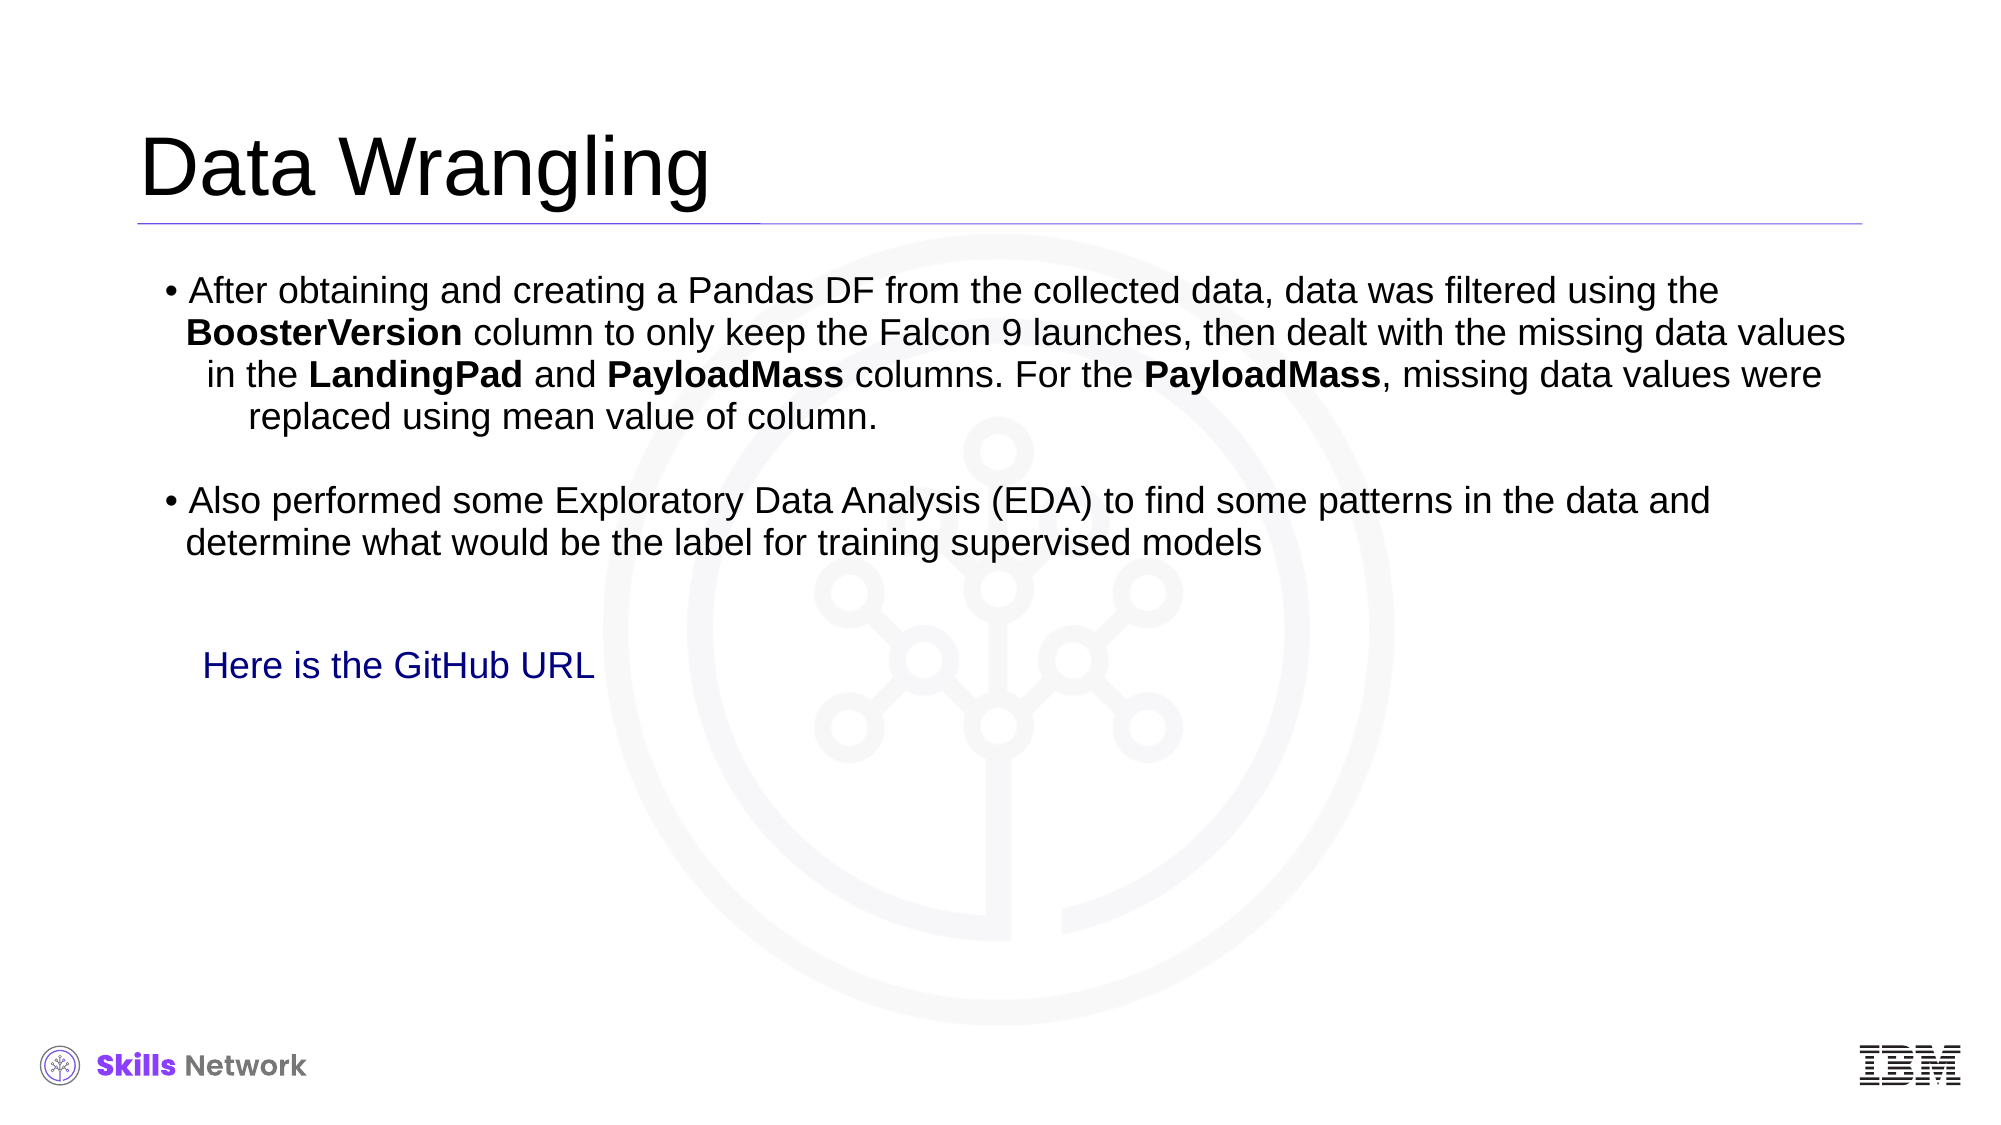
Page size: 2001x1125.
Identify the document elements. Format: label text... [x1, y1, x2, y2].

text_box • After obtaining and creating a Pandas DF from the collected data, data was filtered using the BoosterVersion column to only keep the Falcon 9 launches, then dealt with the missing data values in the LandingPad and PayloadMass columns. For the PayloadMass, missing data values were replaced using mean value of column. • Also performed some Exploratory Data Analysis (EDA) to find some patterns in the data and determine what would be the label for training supervised models [150, 262, 1876, 638]
text_box Here is the GitHub URL [187, 637, 928, 708]
text_box Data Wrangling [125, 112, 1801, 221]
